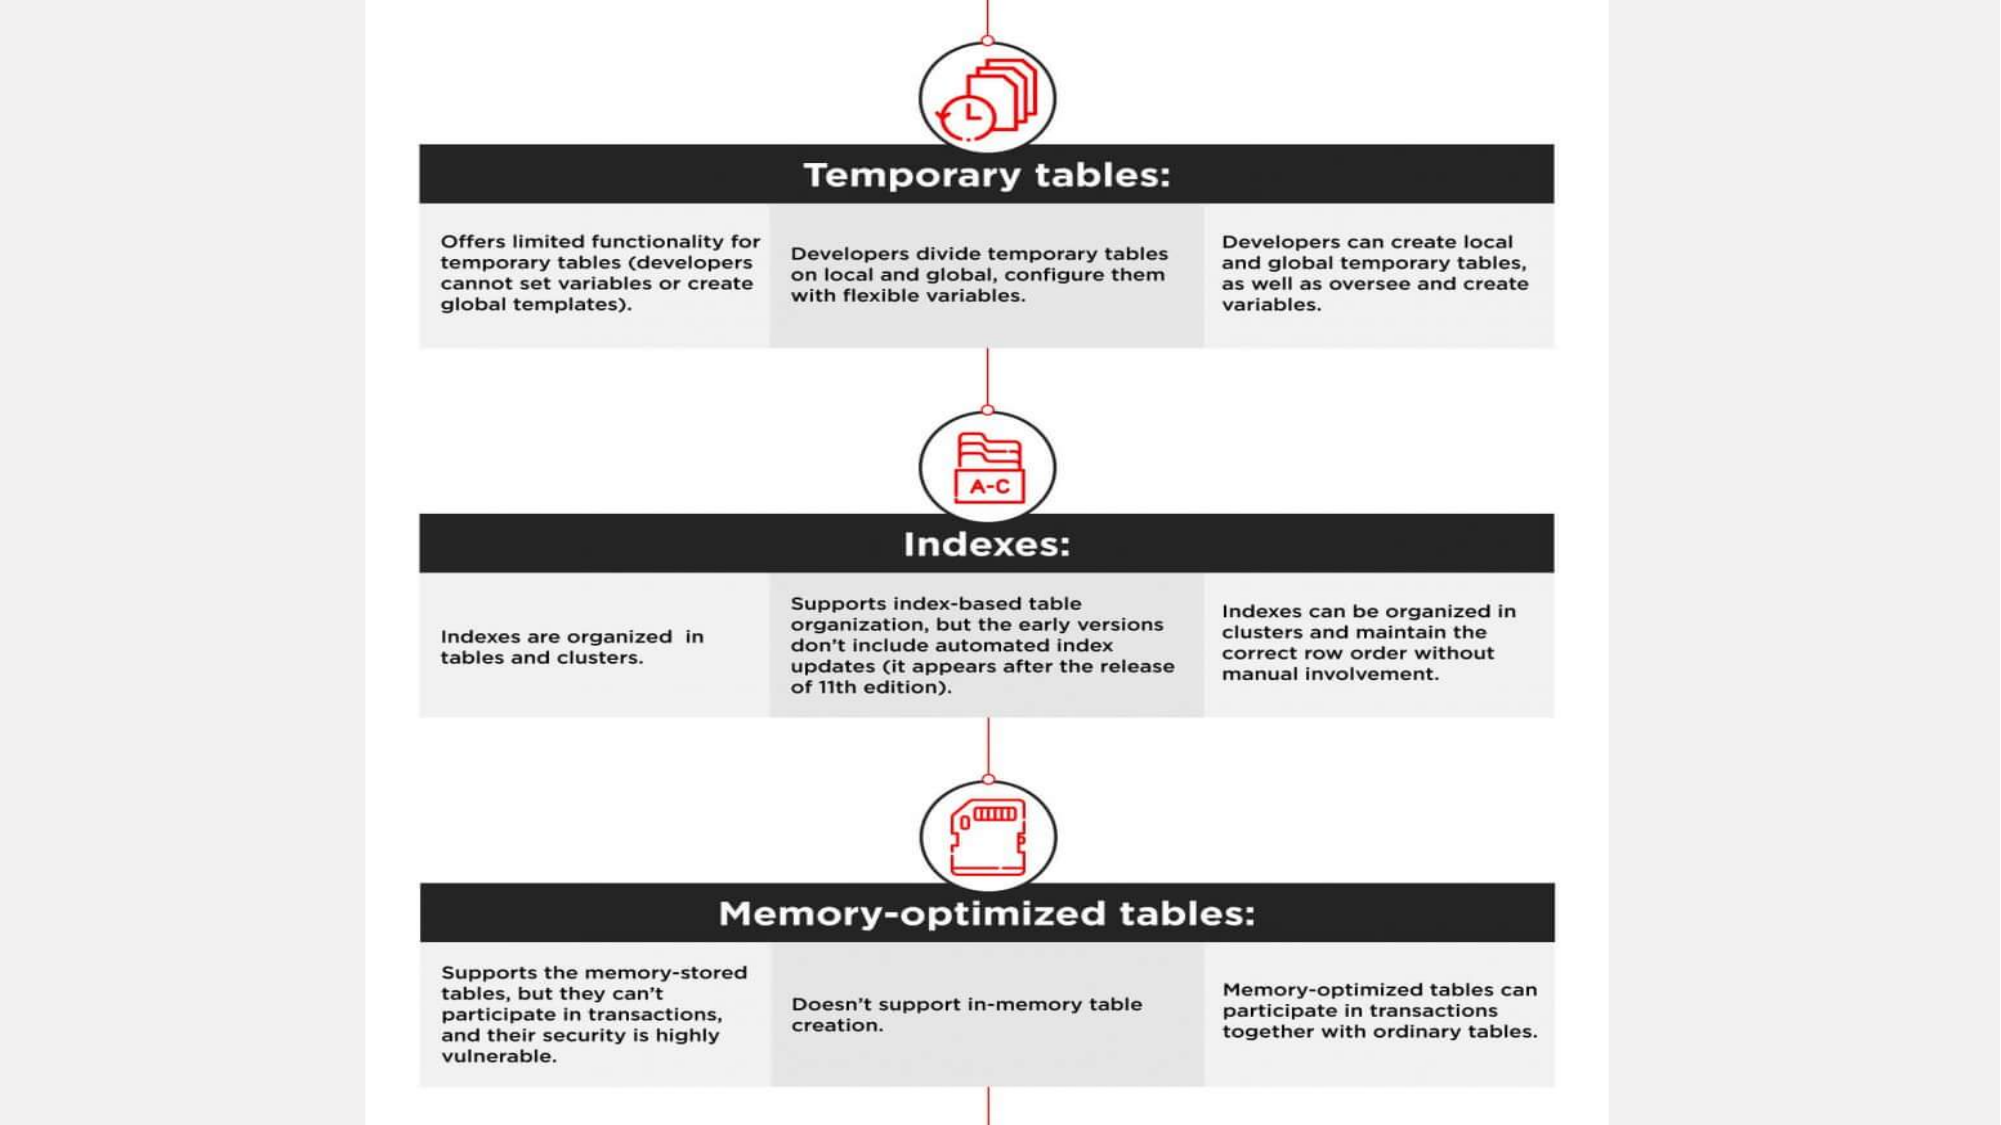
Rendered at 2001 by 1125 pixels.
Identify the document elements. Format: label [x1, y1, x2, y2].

picture [365, 0, 1609, 1125]
